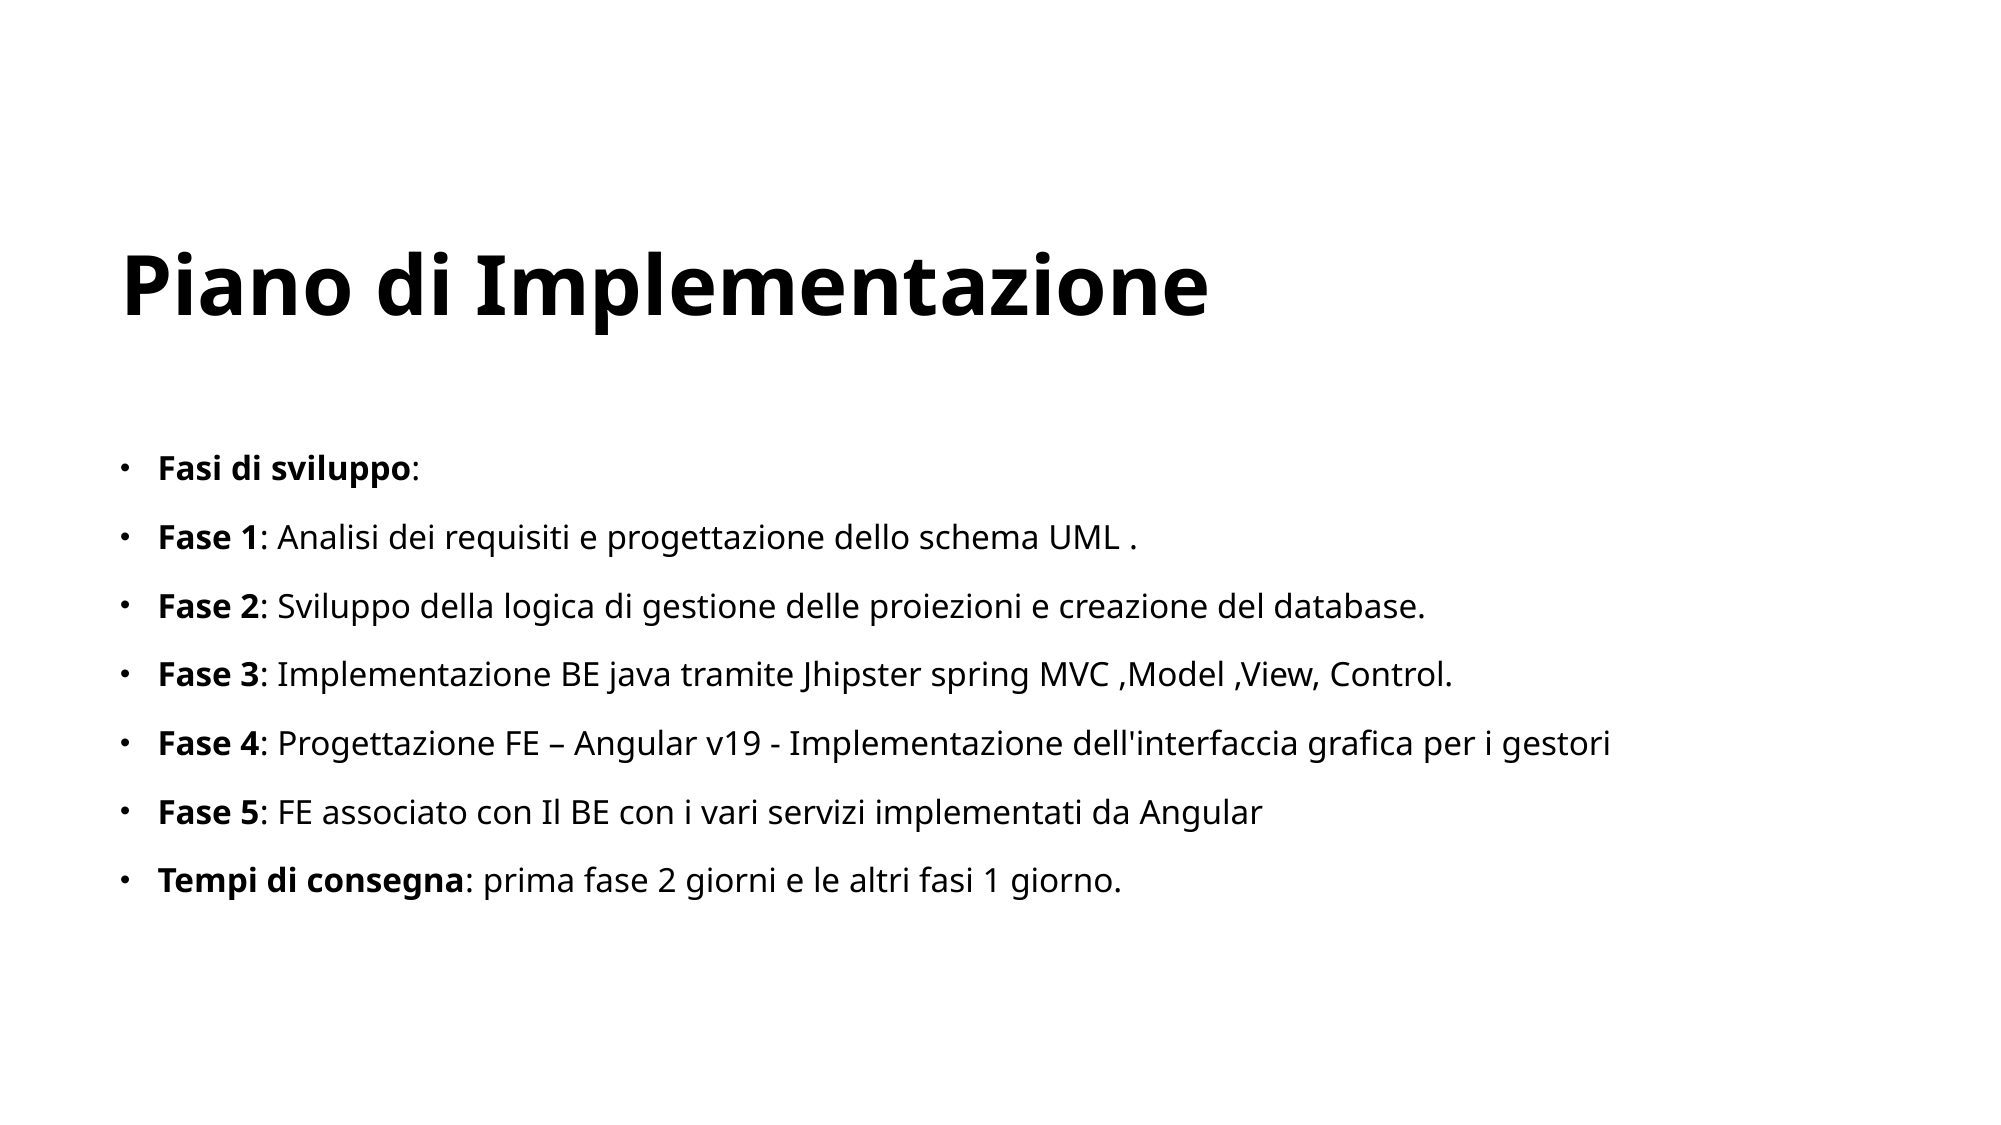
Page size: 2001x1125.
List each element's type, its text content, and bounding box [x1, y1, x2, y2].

title Piano di Implementazione [105, 224, 1892, 405]
list Fasi di sviluppo: Fase 1: Analisi dei requisiti e progettazione dello schema UML . Fase 2: Sviluppo della logica di gestione delle proiezioni e creazione del database. Fase 3: Implementazione BE java tramite Jhipster spring MVC ,Model ,View, Control. Fase 4: Progettazione FE – Angular v19 - Implementazione dell'interfaccia grafica per i gestori Fase 5: FE associato con Il BE con i vari servizi implementati da Angular Tempi di consegna: prima fase 2 giorni e le altri fasi 1 giorno. [105, 431, 1892, 1017]
